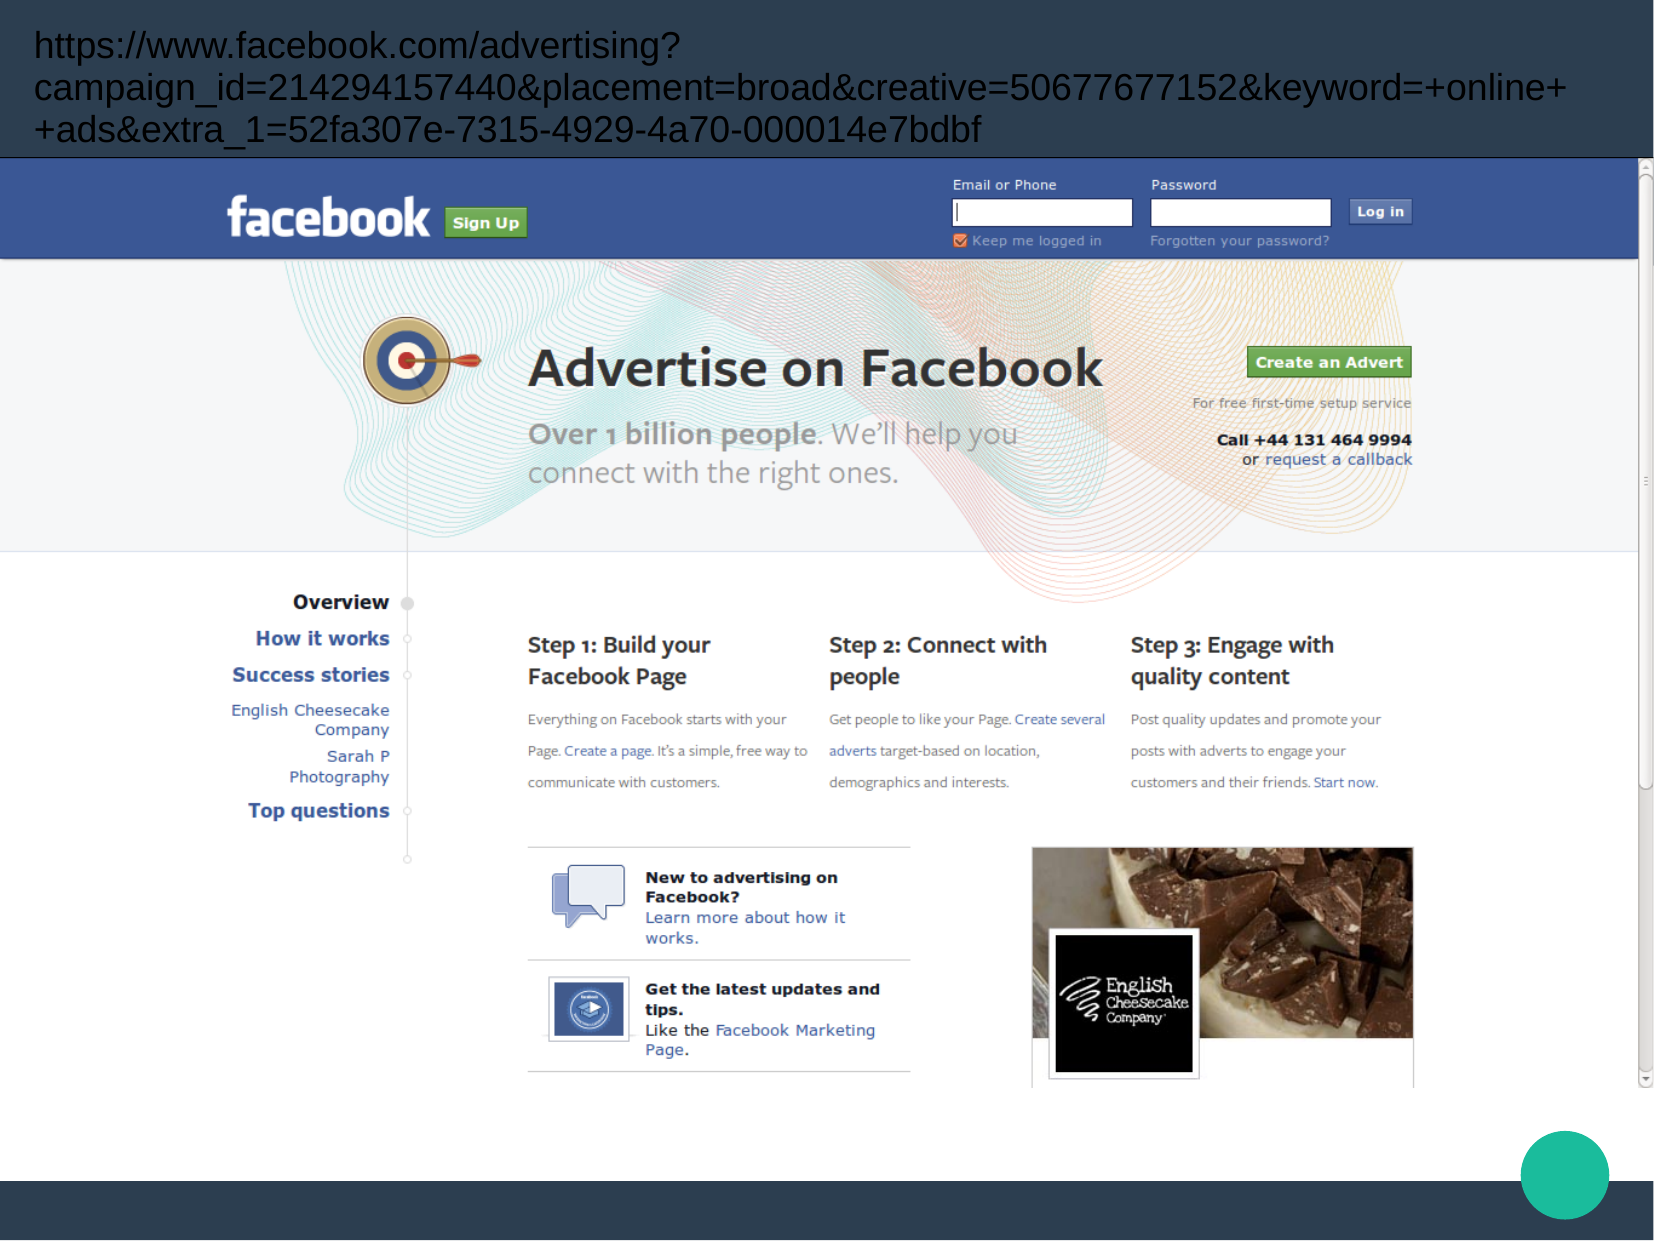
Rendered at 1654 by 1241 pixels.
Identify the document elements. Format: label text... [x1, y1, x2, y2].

picture [0, 157, 1654, 1088]
text_box https://www.facebook.com/advertising?campaign_id=214294157440&placement=broad&creative=50677677152&keyword=+online++ads&extra_1=52fa307e-7315-4929-4a70-000014e7bdbf [19, 16, 1583, 158]
